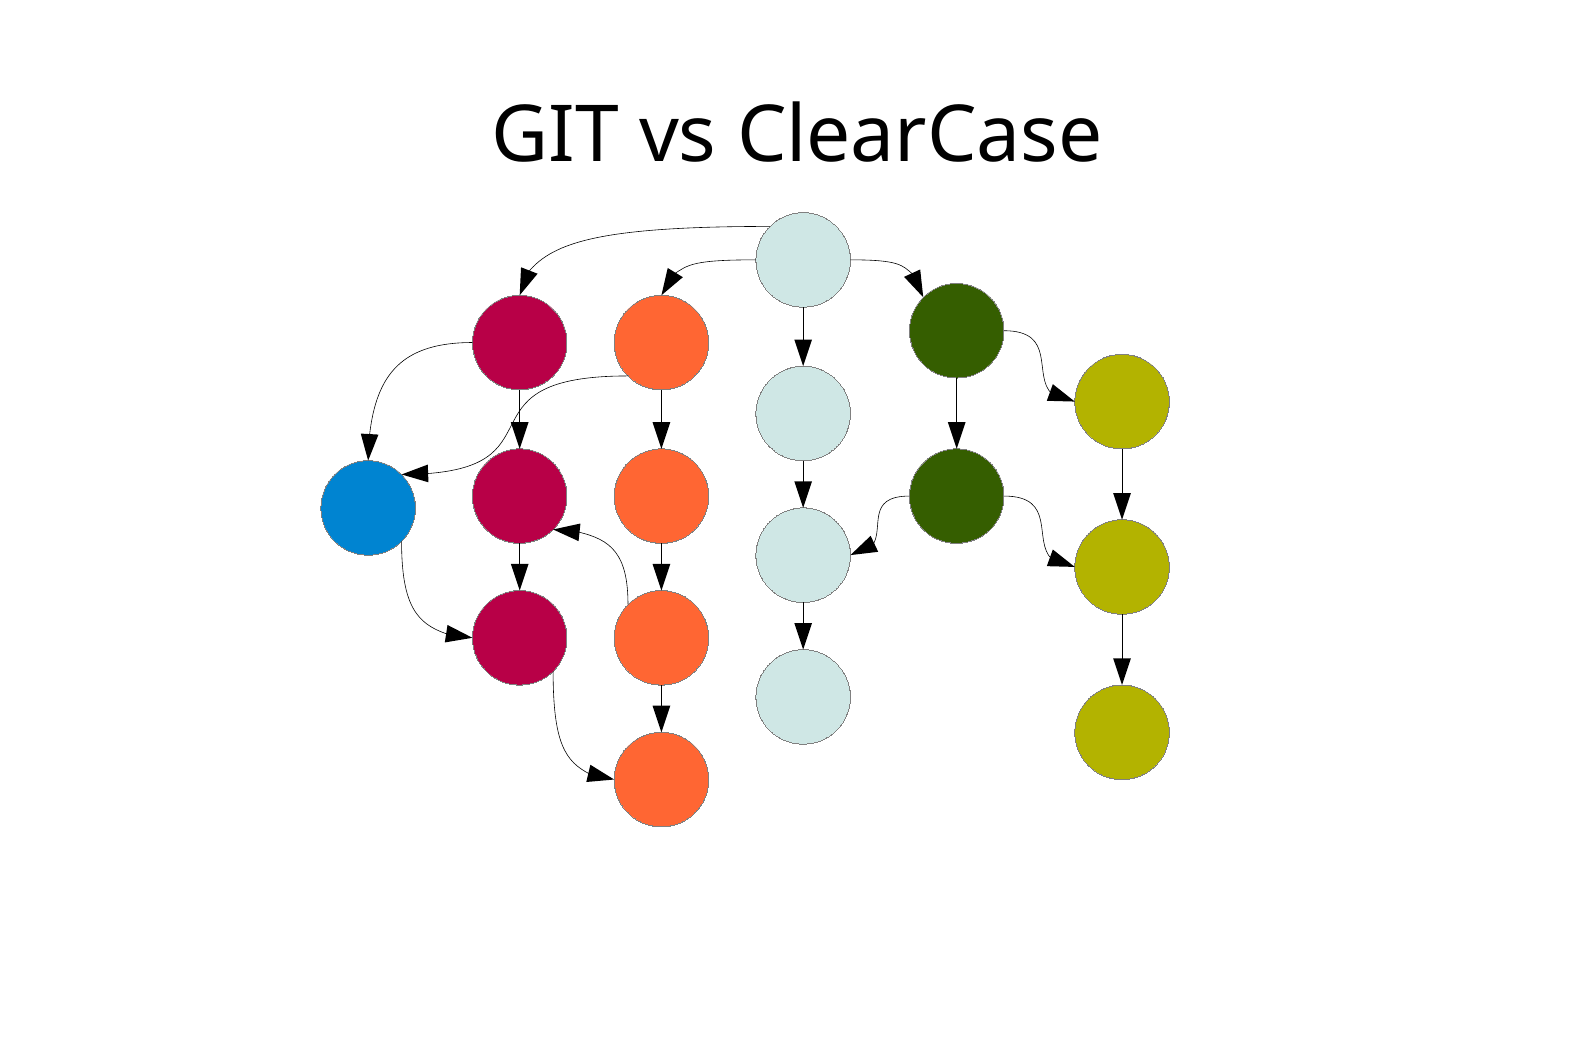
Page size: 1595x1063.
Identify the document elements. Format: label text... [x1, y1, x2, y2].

text_box [909, 448, 1004, 544]
text_box [1074, 685, 1170, 780]
text_box [755, 212, 851, 308]
text_box [472, 590, 567, 686]
text_box [614, 590, 709, 686]
text_box [472, 295, 567, 390]
text_box [1074, 354, 1170, 449]
text_box [472, 448, 567, 544]
text_box [614, 732, 709, 827]
text_box [1074, 519, 1170, 615]
text_box [755, 649, 851, 745]
text_box [614, 295, 709, 390]
text_box [614, 448, 709, 544]
text_box [320, 460, 416, 556]
text_box [909, 283, 1004, 379]
text_box [755, 507, 851, 603]
text_box [755, 366, 851, 461]
title GIT vs ClearCase [79, 42, 1515, 220]
